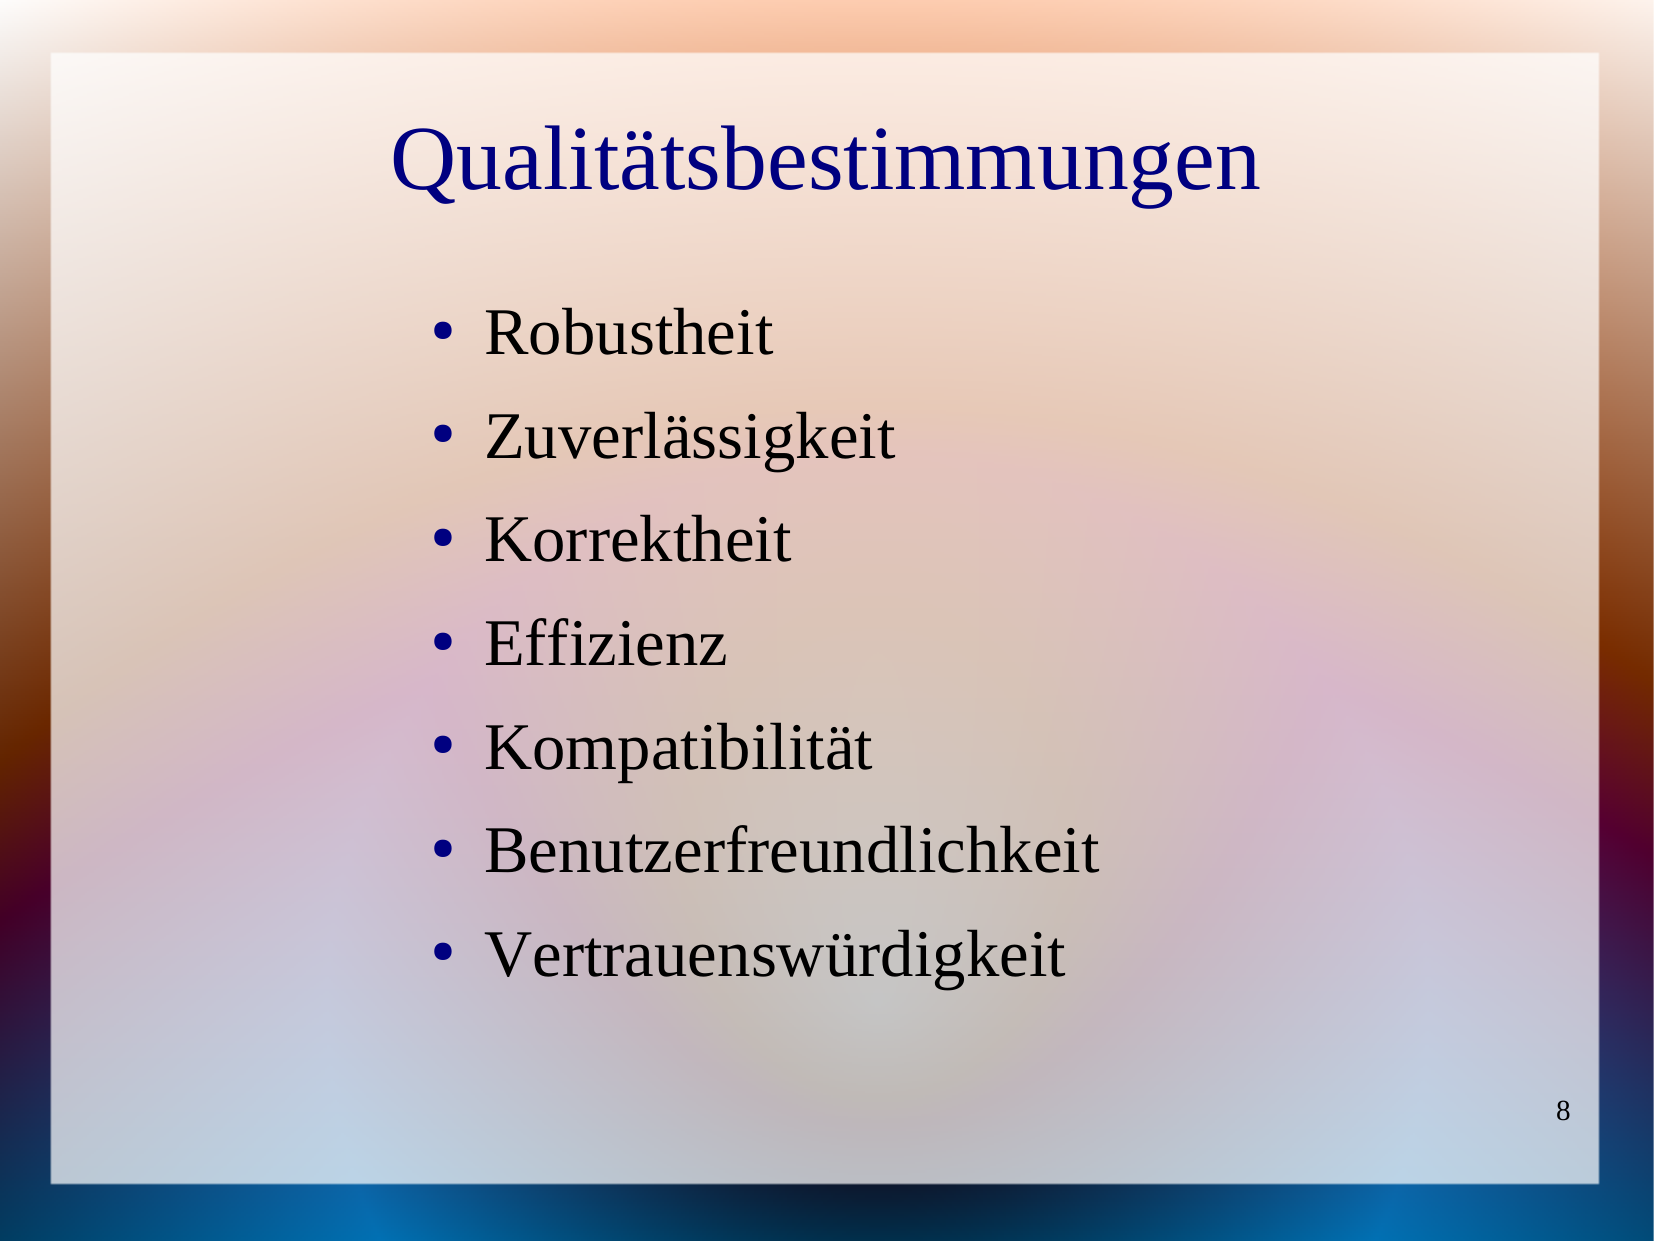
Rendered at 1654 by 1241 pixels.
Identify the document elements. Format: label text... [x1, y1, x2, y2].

list Robustheit Zuverlässigkeit Korrektheit Effizienz Kompatibilität Benutzerfreundlichkeit Vertrauenswürdigkeit [413, 295, 1182, 1099]
title Qualitätsbestimmungen [82, 55, 1571, 263]
picture [0, 0, 1654, 1241]
